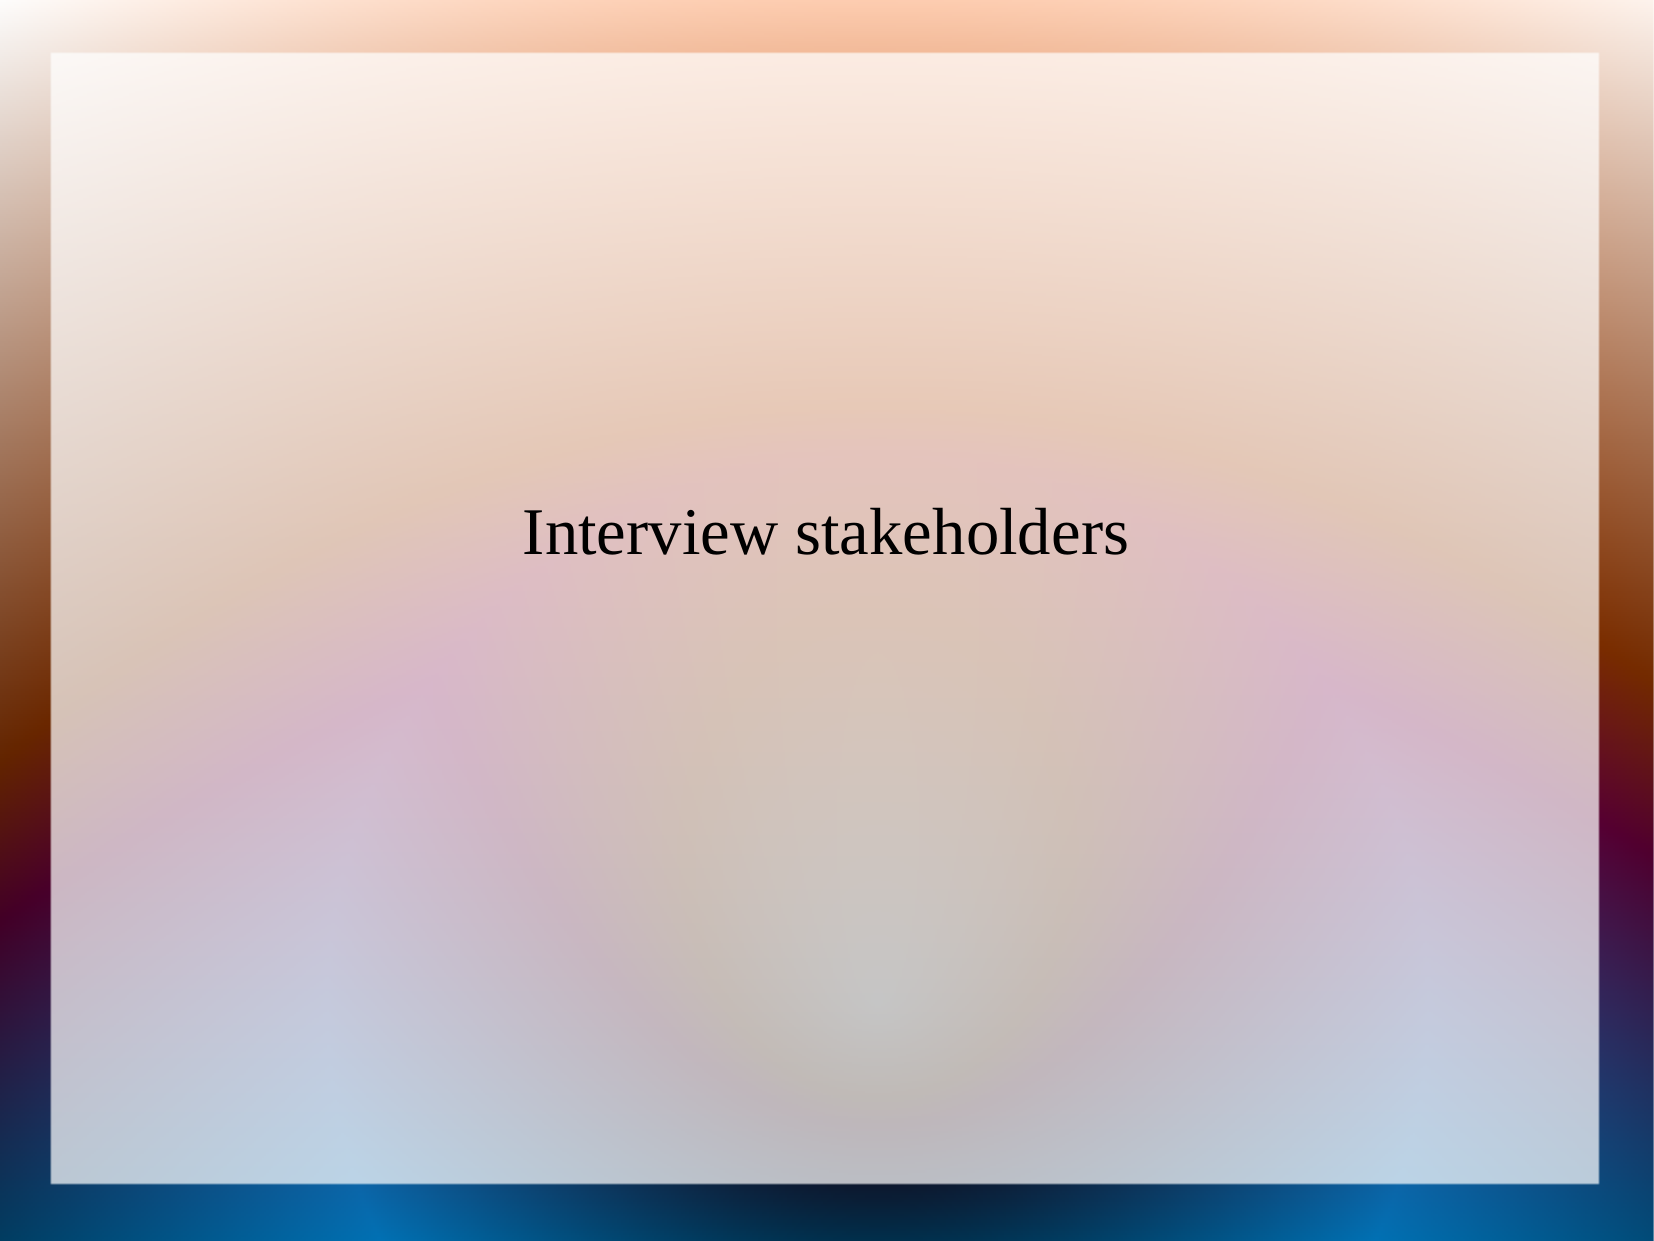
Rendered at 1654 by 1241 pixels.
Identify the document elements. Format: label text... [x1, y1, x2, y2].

subtitle Interview stakeholders [82, 55, 1571, 1010]
picture [0, 0, 1654, 1241]
